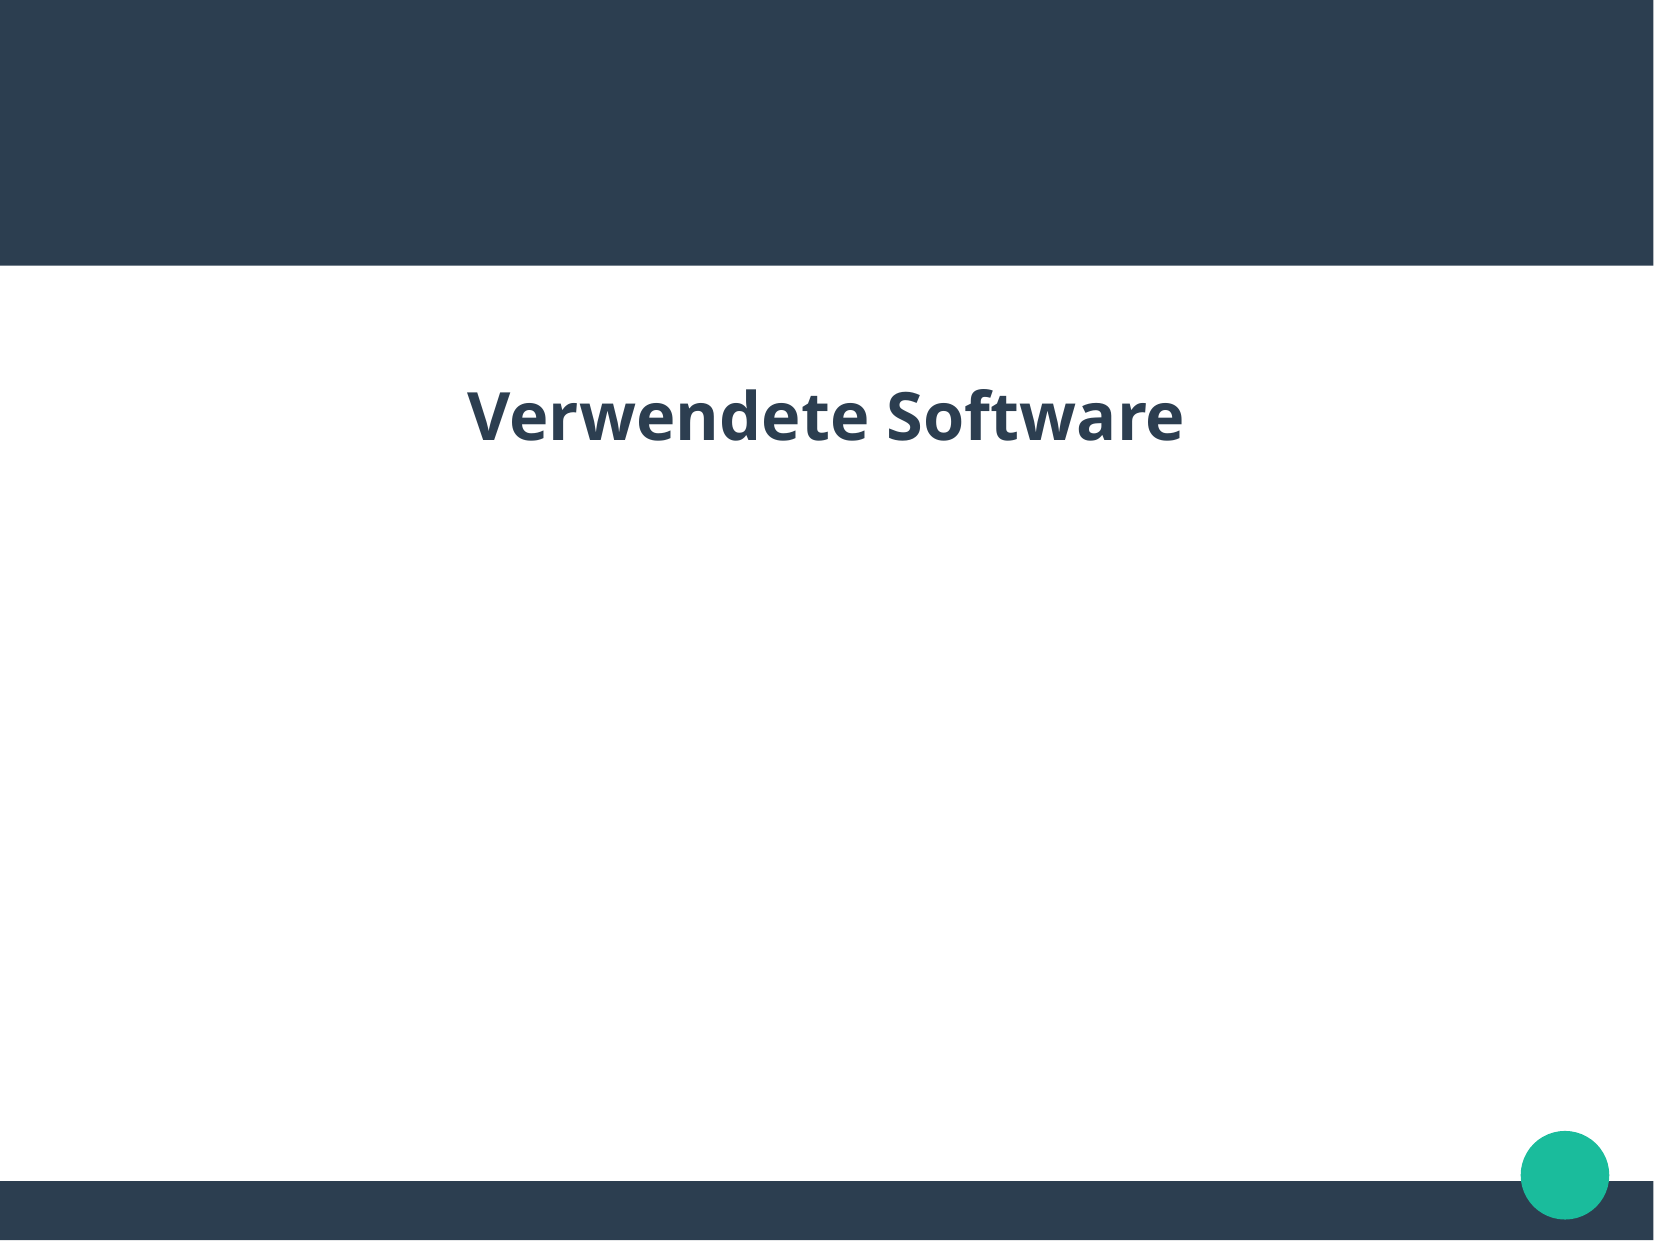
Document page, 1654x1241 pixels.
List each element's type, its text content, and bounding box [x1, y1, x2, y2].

subtitle Verwendete Software [59, 49, 1595, 779]
